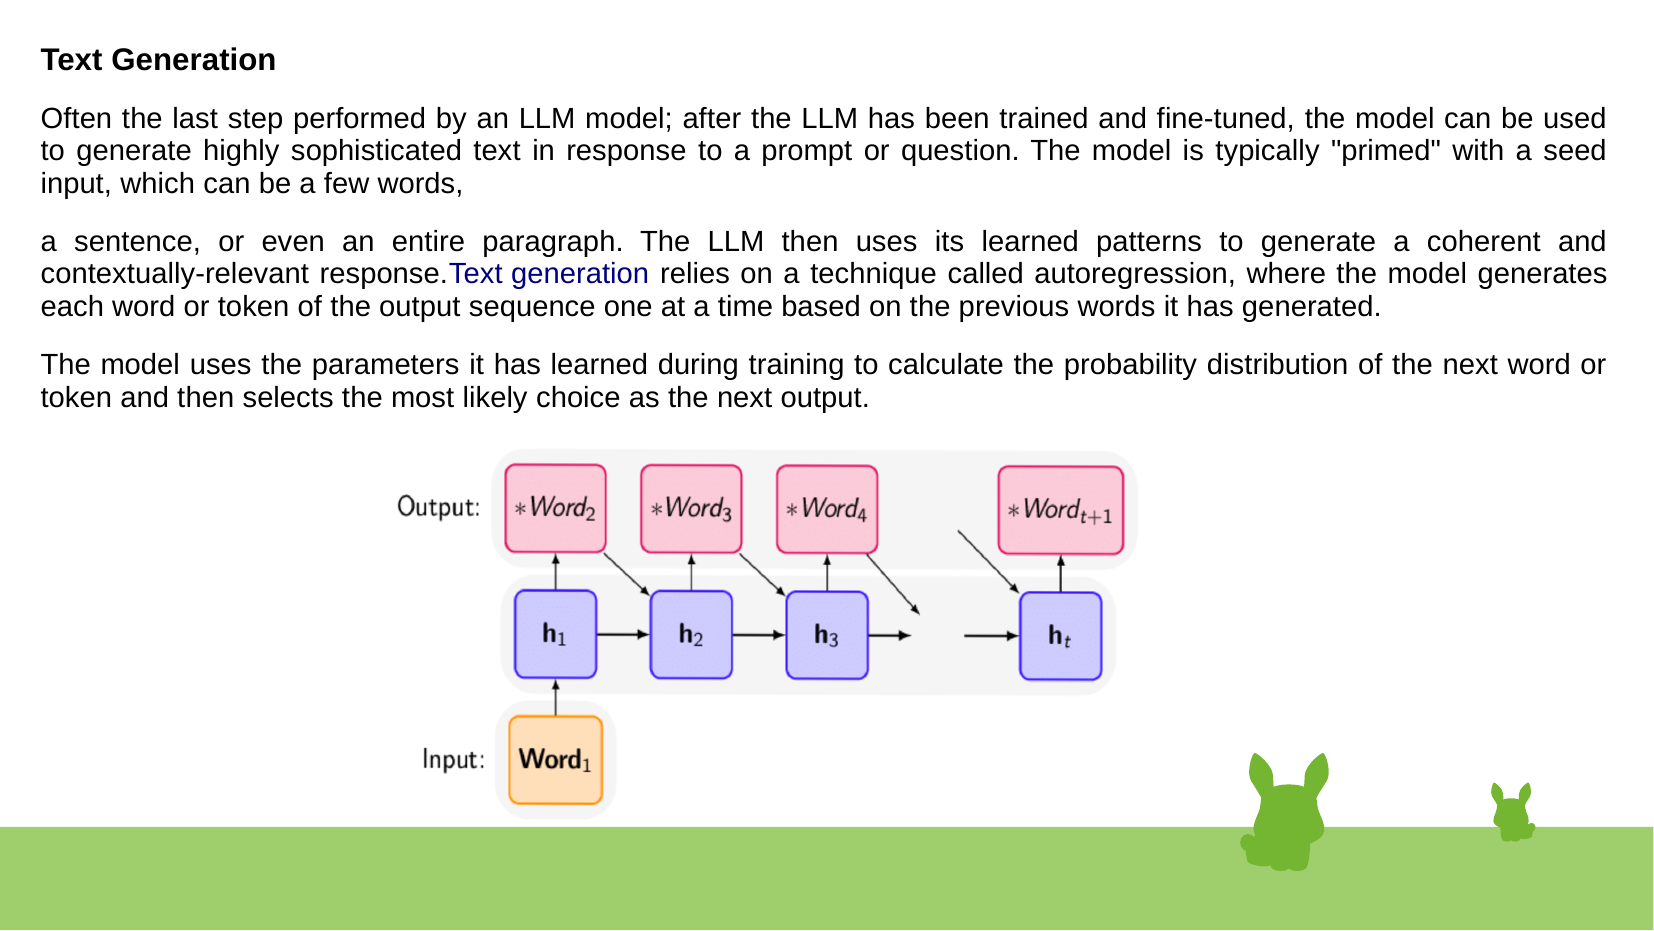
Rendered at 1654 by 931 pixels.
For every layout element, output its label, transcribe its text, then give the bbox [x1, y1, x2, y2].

picture [395, 446, 1140, 825]
text_box Text Generation Often the last step performed by an LLM model; after the LLM has been trained and fine-tuned, the model can be used to generate highly sophisticated text in response to a prompt or question. The model is typically "primed" with a seed input, which can be a few words, a sentence, or even an entire paragraph. The LLM then uses its learned patterns to generate a coherent and contextually-relevant response.Text generation relies on a technique called autoregression, where the model generates each word or token of the output sequence one at a time based on the previous words it has generated. The model uses the parameters it has learned during training to calculate the probability distribution of the next word or token and then selects the most likely choice as the next output. [25, 34, 1625, 367]
